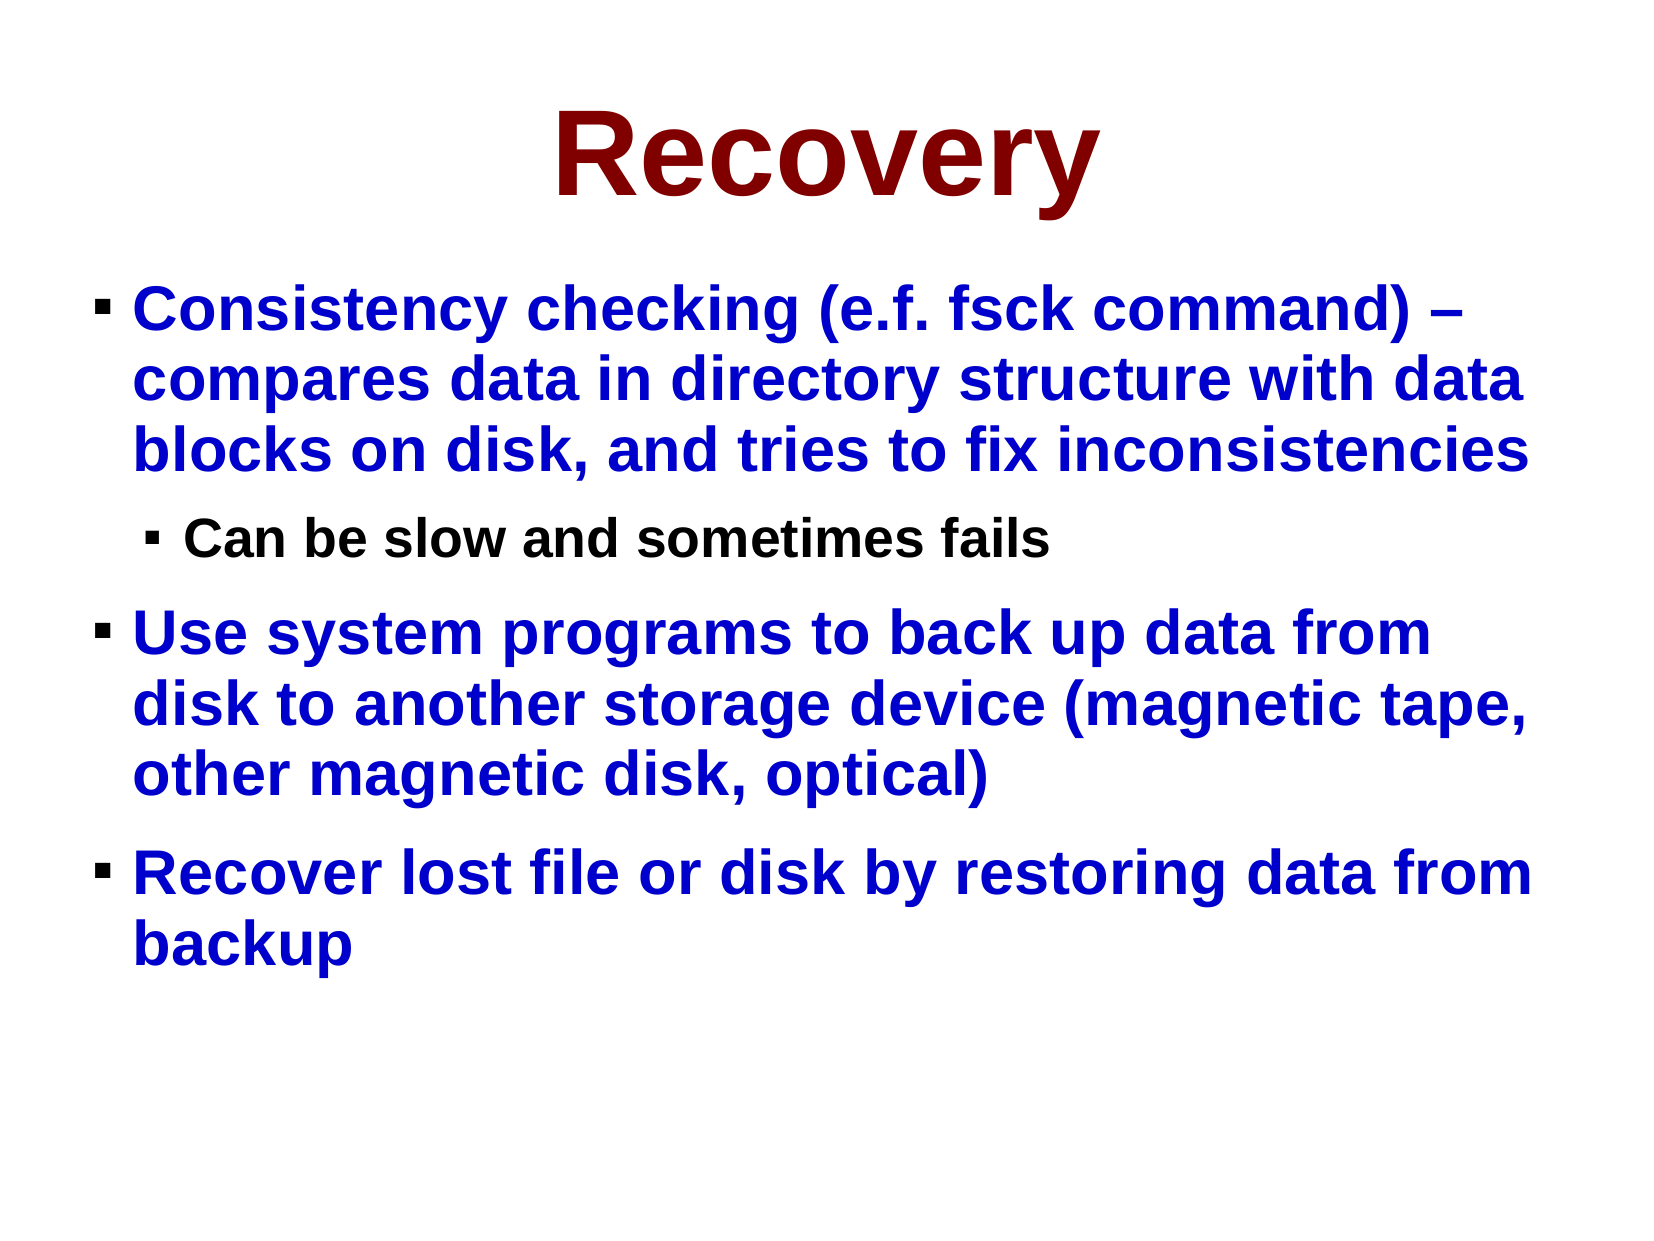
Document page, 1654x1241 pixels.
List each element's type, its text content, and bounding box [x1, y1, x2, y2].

list Consistency checking (e.f. fsck command) – compares data in directory structure with data blocks on disk, and tries to fix inconsistencies Can be slow and sometimes fails Use system programs to back up data from disk to another storage device (magnetic tape, other magnetic disk, optical) Recover lost file or disk by restoring data from backup [82, 272, 1571, 993]
title Recovery [82, 49, 1571, 257]
